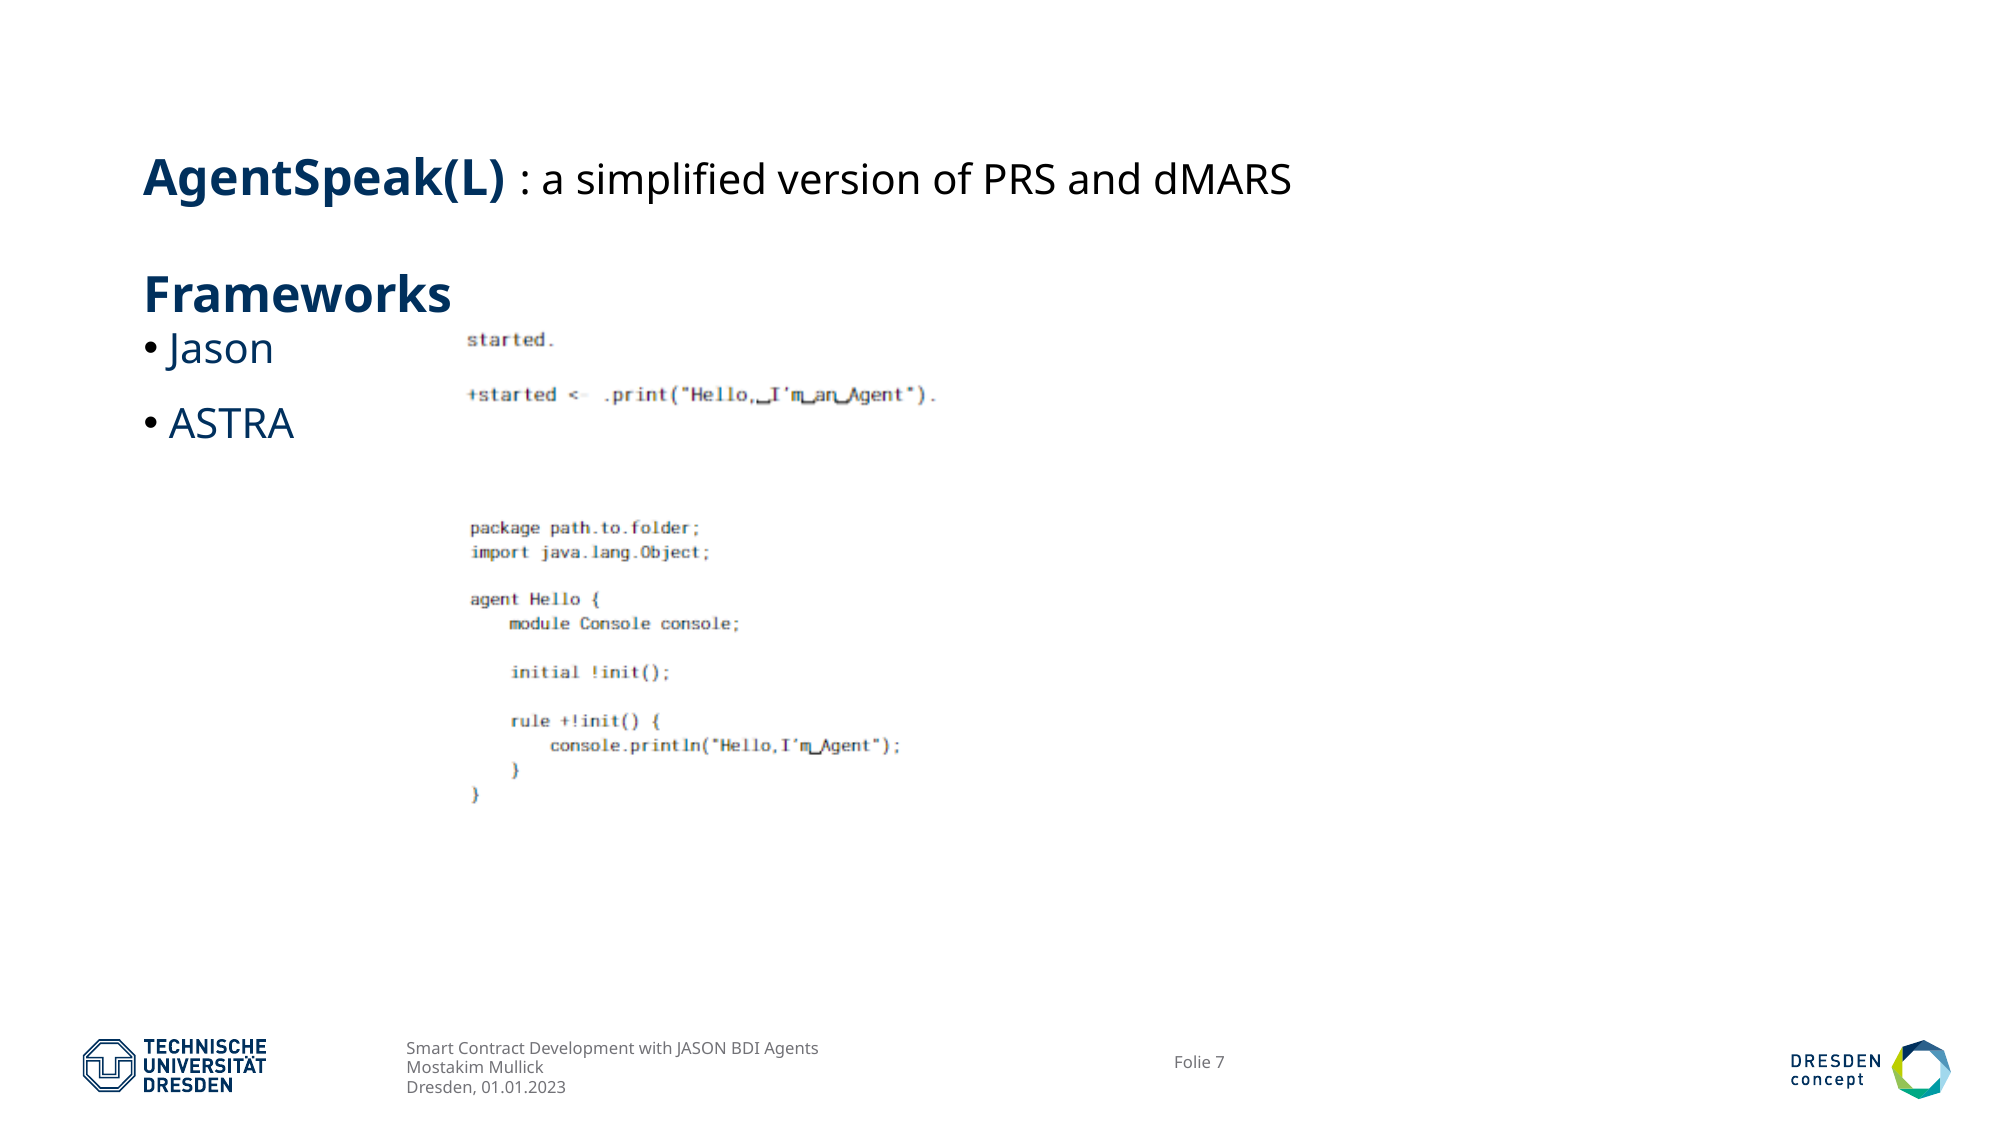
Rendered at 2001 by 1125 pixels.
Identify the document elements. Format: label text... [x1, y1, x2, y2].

title AgentSpeak(L) [143, 145, 622, 222]
text_box : a simplified version of PRS and dMARS [504, 145, 1636, 212]
list Jason ASTRA [143, 344, 1880, 737]
text_box Frameworks [143, 262, 1880, 344]
picture [439, 506, 921, 835]
picture [451, 321, 944, 425]
